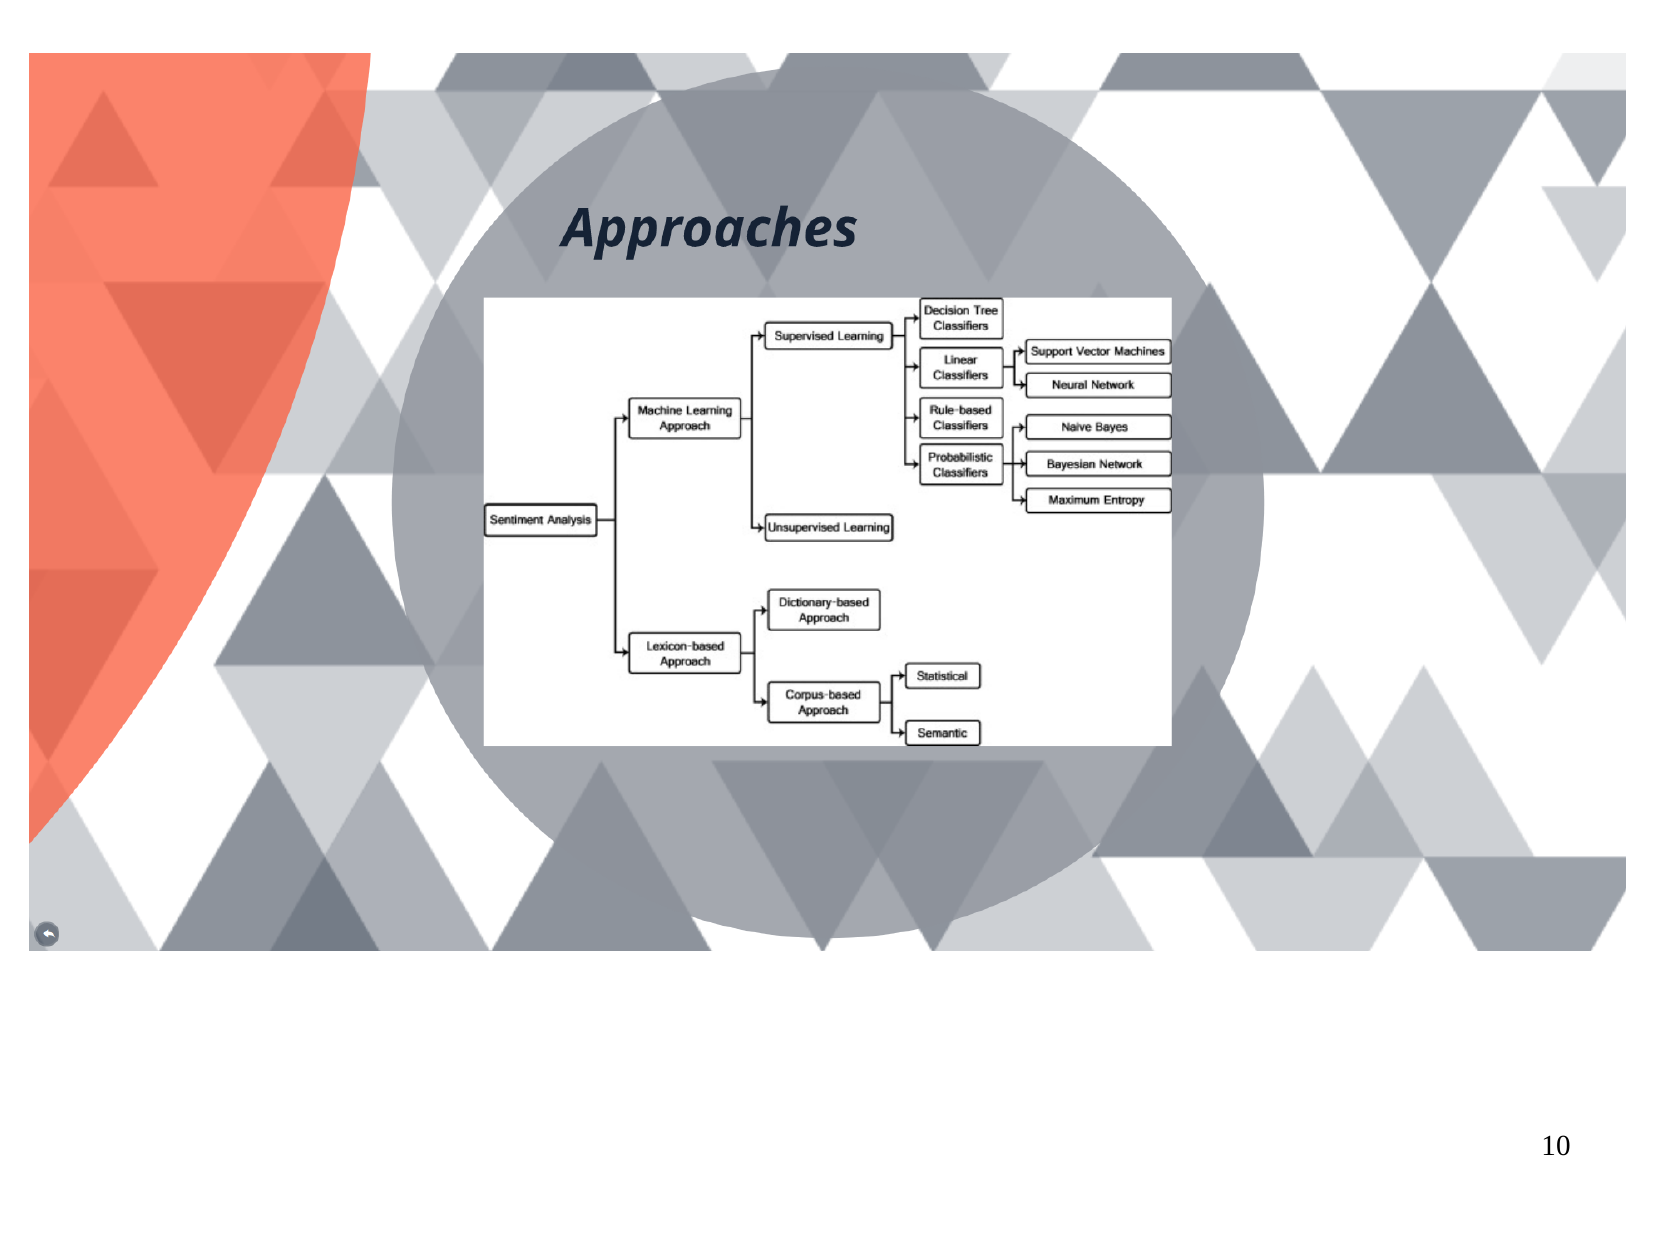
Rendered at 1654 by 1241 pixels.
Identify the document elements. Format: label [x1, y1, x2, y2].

picture [29, 53, 1626, 951]
